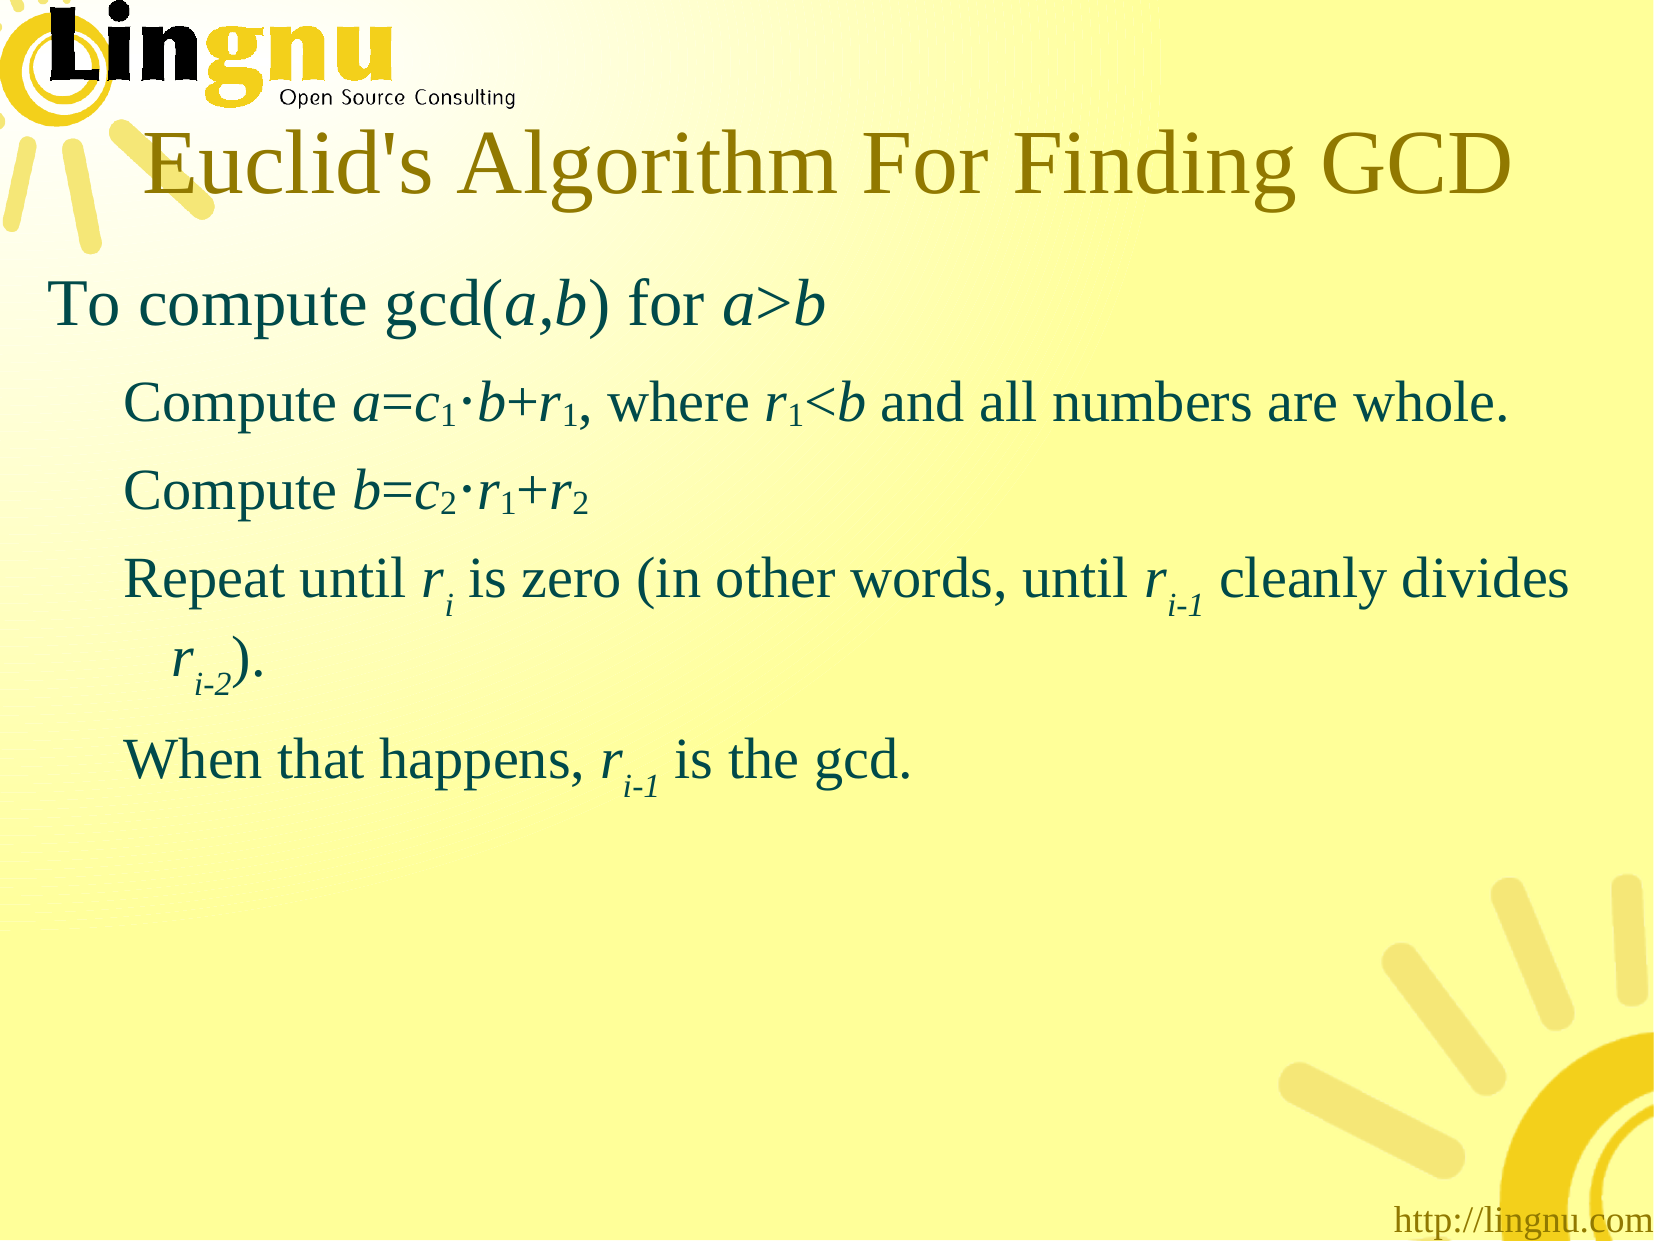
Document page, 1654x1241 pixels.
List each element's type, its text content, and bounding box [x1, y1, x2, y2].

title Euclid's Algorithm For Finding GCD [123, 58, 1536, 265]
picture [0, 0, 516, 256]
picture [1256, 871, 1654, 1241]
list To compute gcd(a,b) for a>b Compute a=c1⋅b+r1, where r1<b and all numbers are whole. Compute b=c2⋅r1+r2 Repeat until ri is zero (in other words, until ri-1 cleanly divides ri-2). When that happens, ri-1 is the gcd. [29, 265, 1625, 1127]
